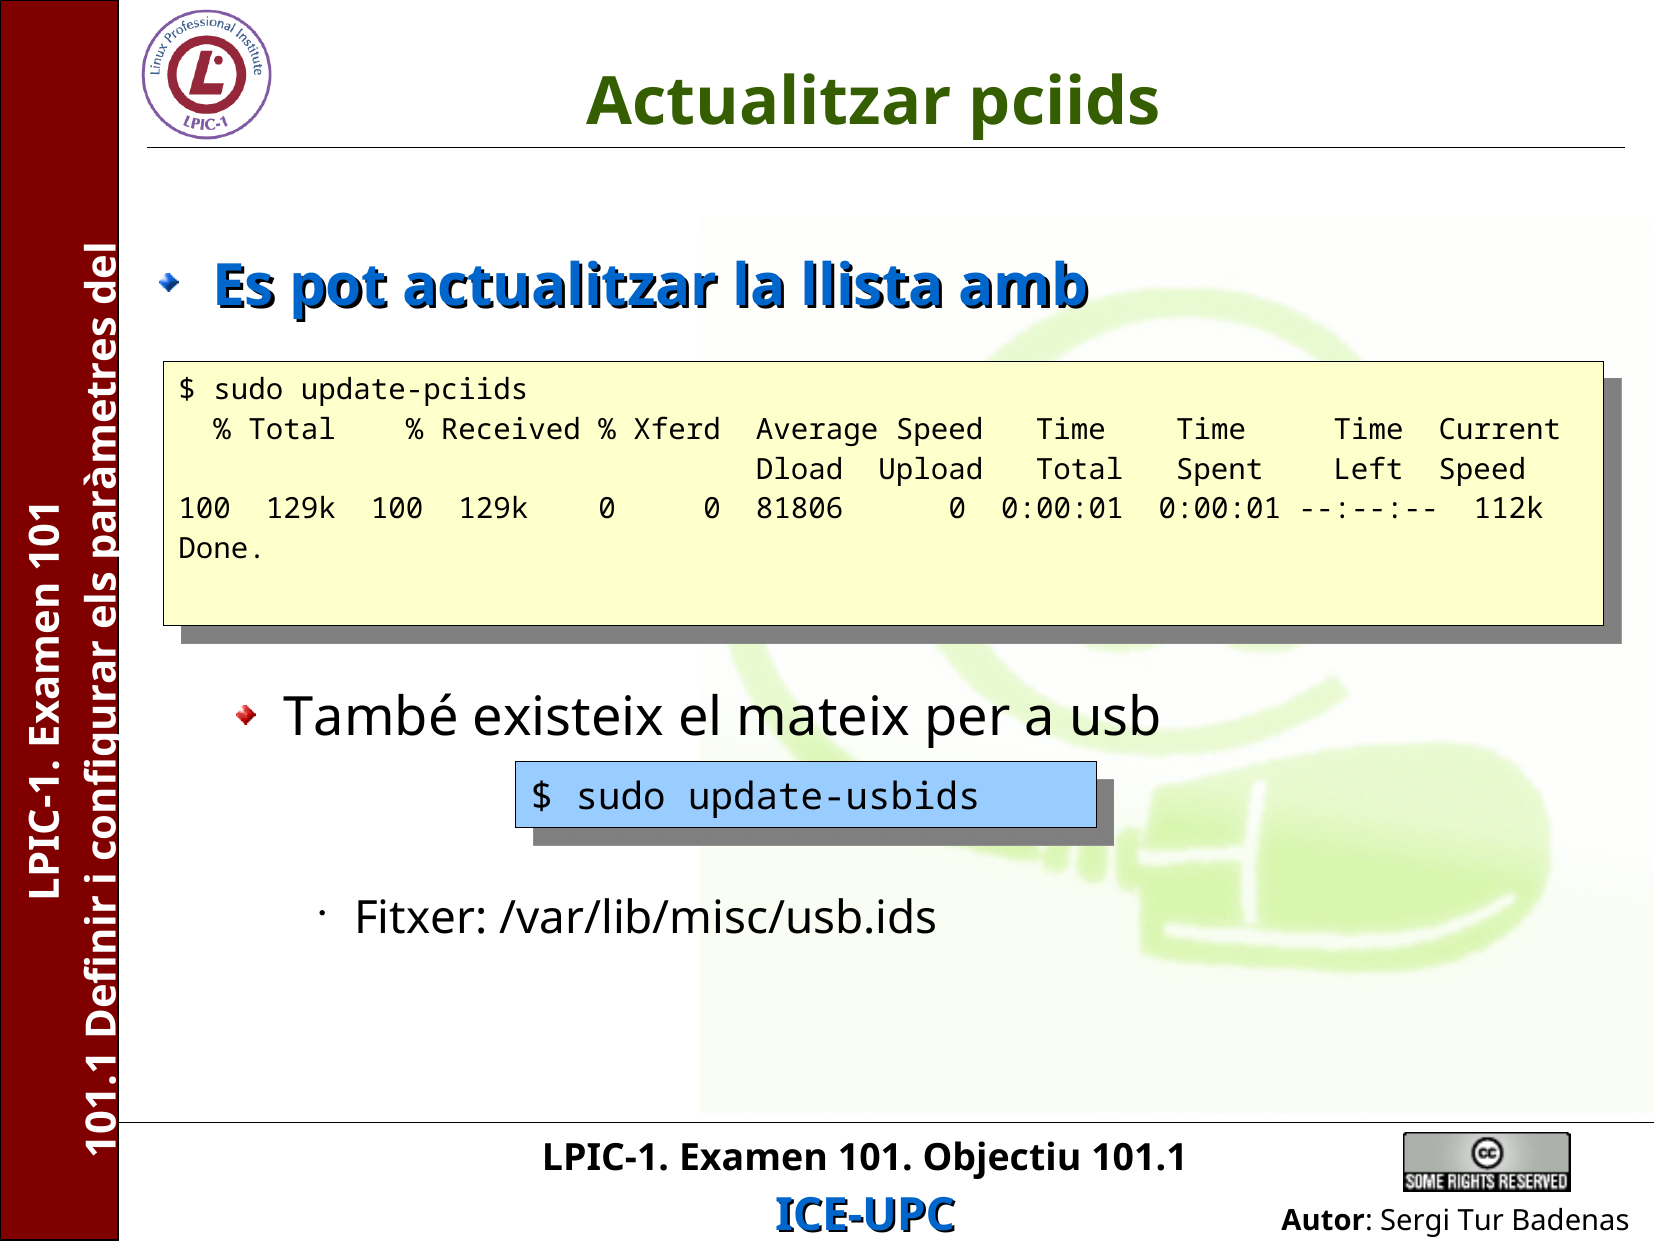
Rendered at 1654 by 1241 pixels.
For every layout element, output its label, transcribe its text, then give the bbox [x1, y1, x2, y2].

list Es pot actualitzar la llista amb També existeix el mateix per a usb Fitxer: /var/lib/misc/usb.ids [141, 242, 1630, 1078]
picture [135, 5, 277, 55]
text_box $ sudo update-pciids % Total % Received % Xferd Average Speed Time Time Time Current Dload Upload Total Spent Left Speed 100 129k 100 129k 0 0 81806 0 0:00:01 0:00:01 --:--:-- 112k Done. [163, 361, 1604, 560]
picture [1403, 1132, 1571, 1192]
text_box $ sudo update-usbids [515, 761, 1097, 815]
picture [700, 217, 1654, 1113]
title Actualitzar pciids [129, 55, 1619, 142]
